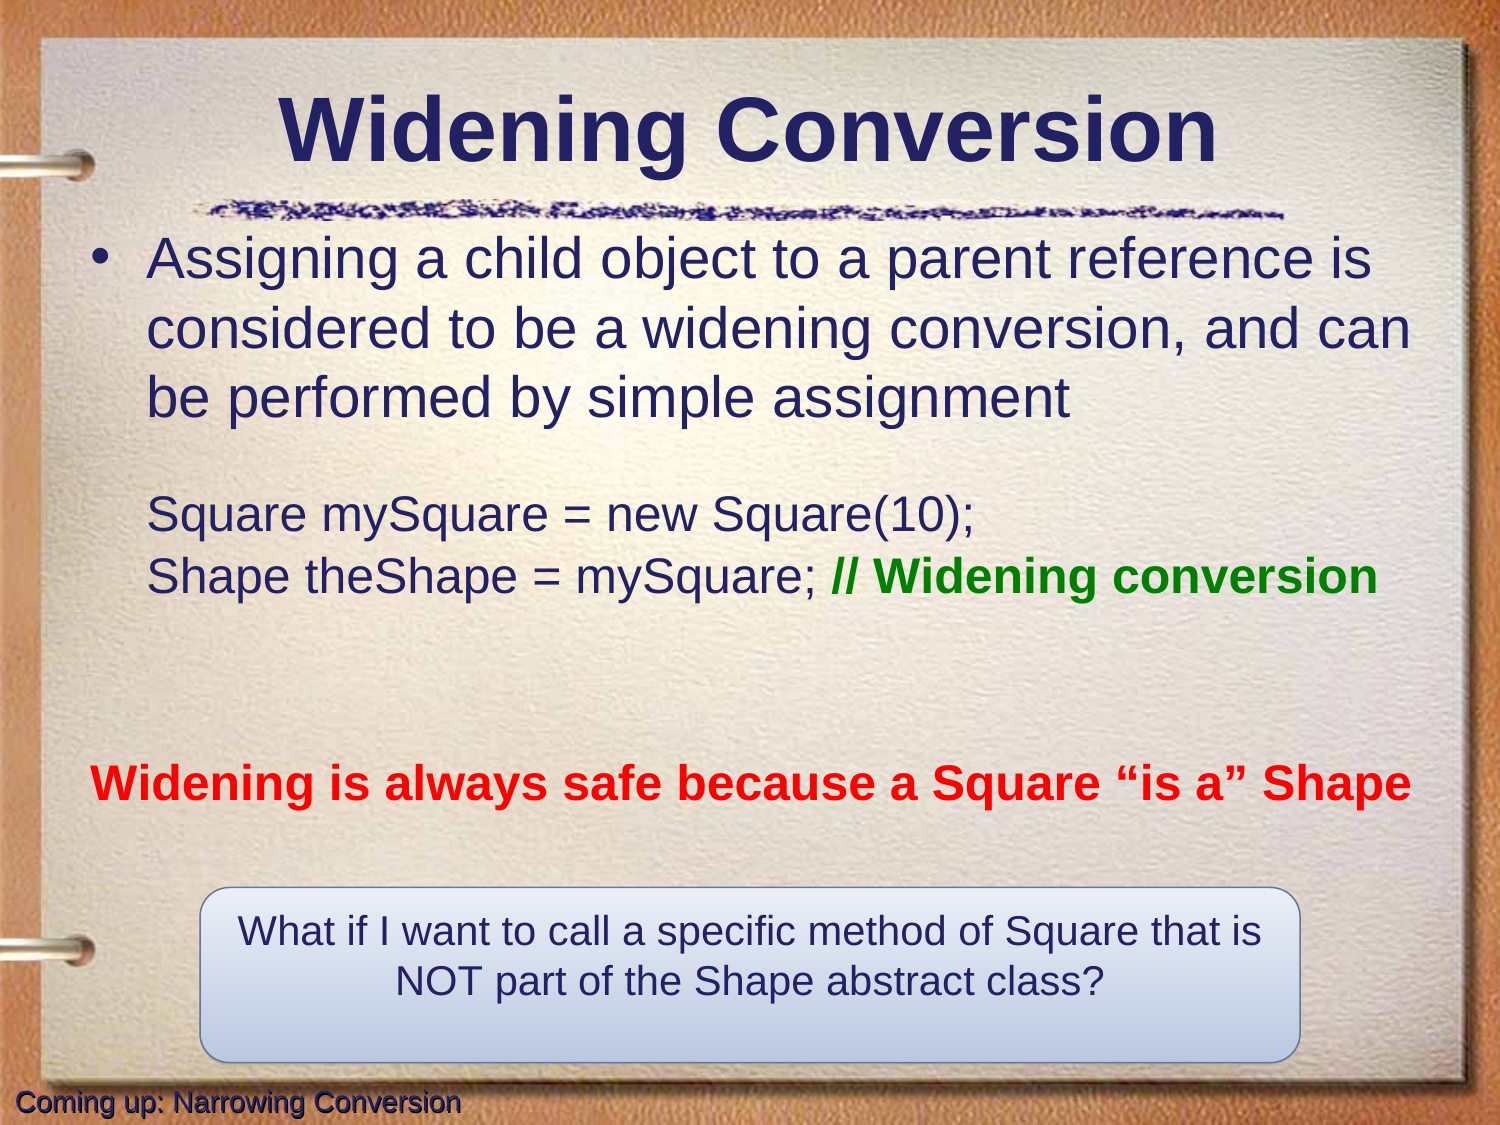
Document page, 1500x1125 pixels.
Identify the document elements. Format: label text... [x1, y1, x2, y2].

text_box What if I want to call a specific method of Square that is NOT part of the Shape abstract class? [200, 887, 1301, 1063]
picture [0, 0, 1500, 1125]
title Widening Conversion [112, 74, 1388, 188]
list Assigning a child object to a parent reference is considered to be a widening conversion, and can be performed by simple assignment Square mySquare = new Square(10); Shape theShape = mySquare; // Widening conversion Widening is always safe because a Square “is a” Shape [75, 212, 1438, 888]
text_box Coming up: Narrowing Conversion [0, 1074, 738, 1125]
